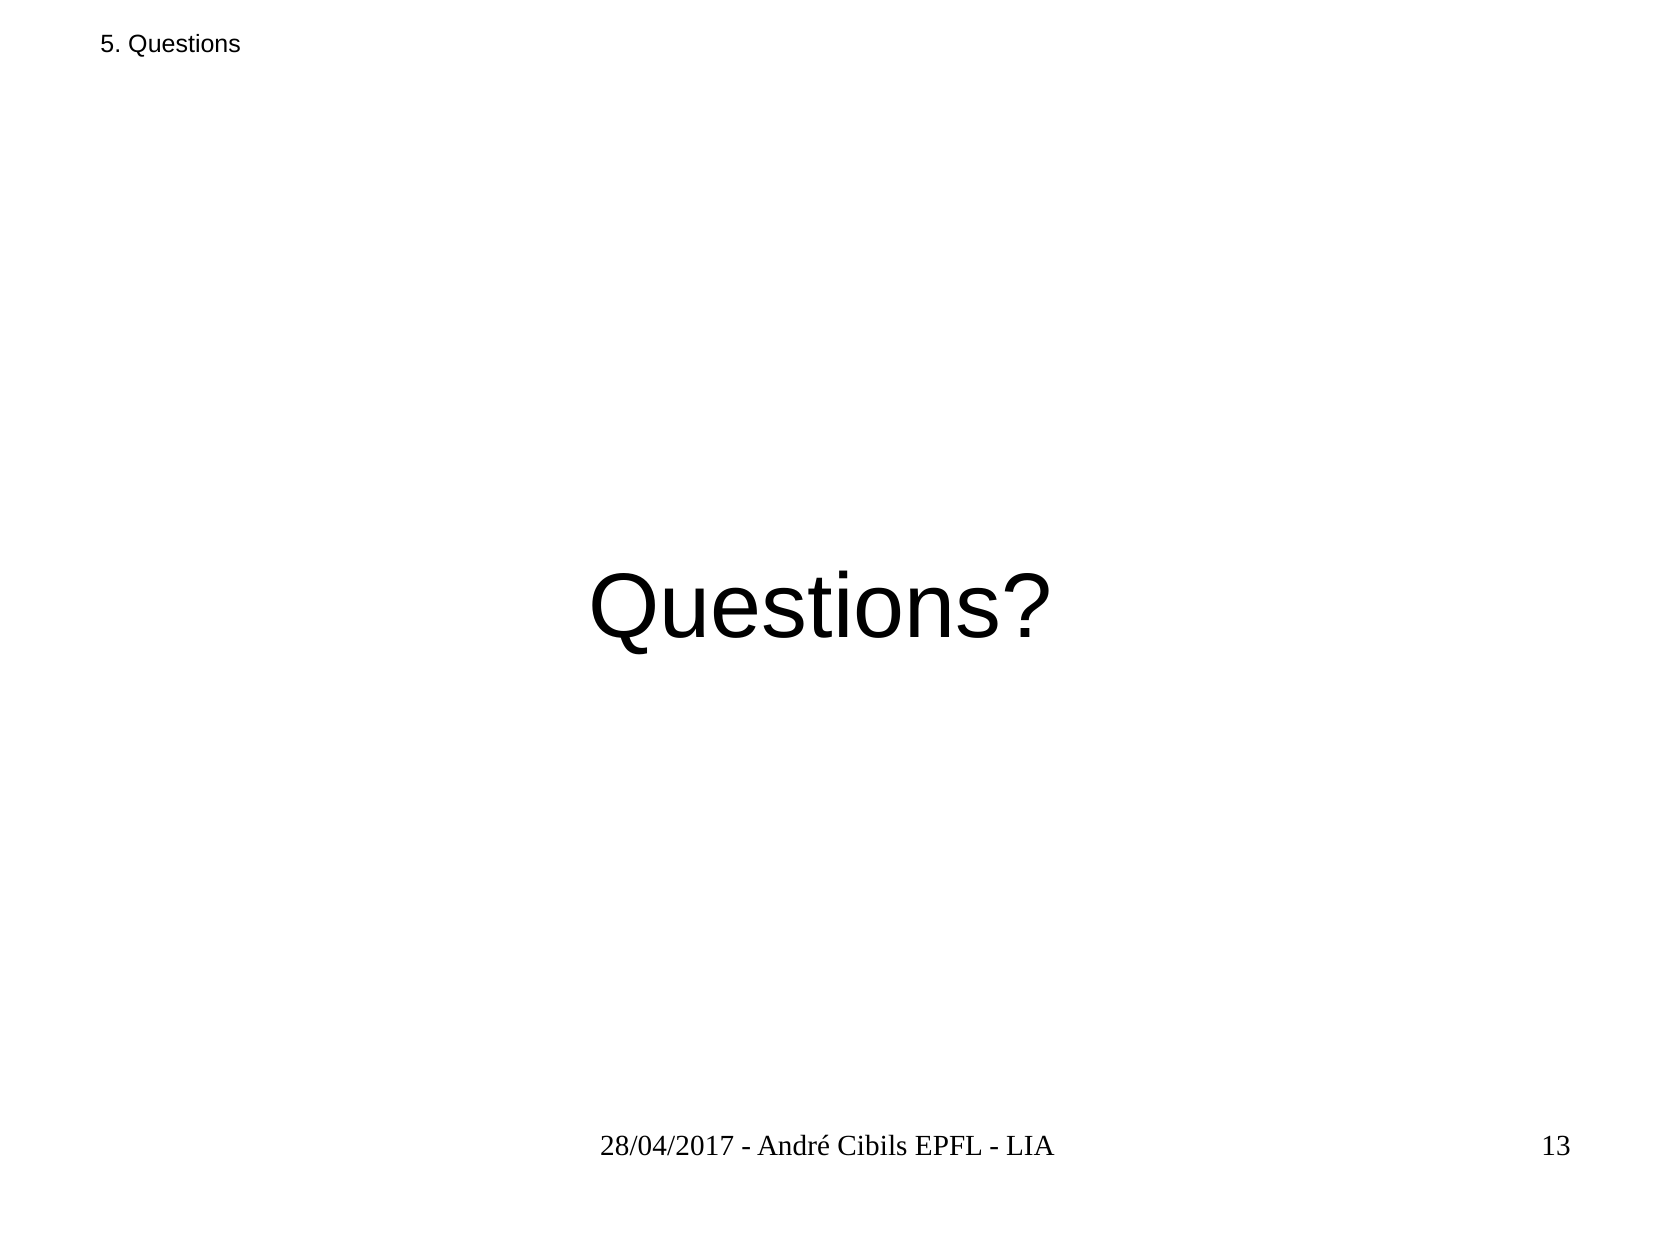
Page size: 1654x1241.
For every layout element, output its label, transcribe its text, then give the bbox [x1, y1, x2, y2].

list 5. Questions [29, 29, 945, 58]
title Questions? [76, 501, 1565, 710]
